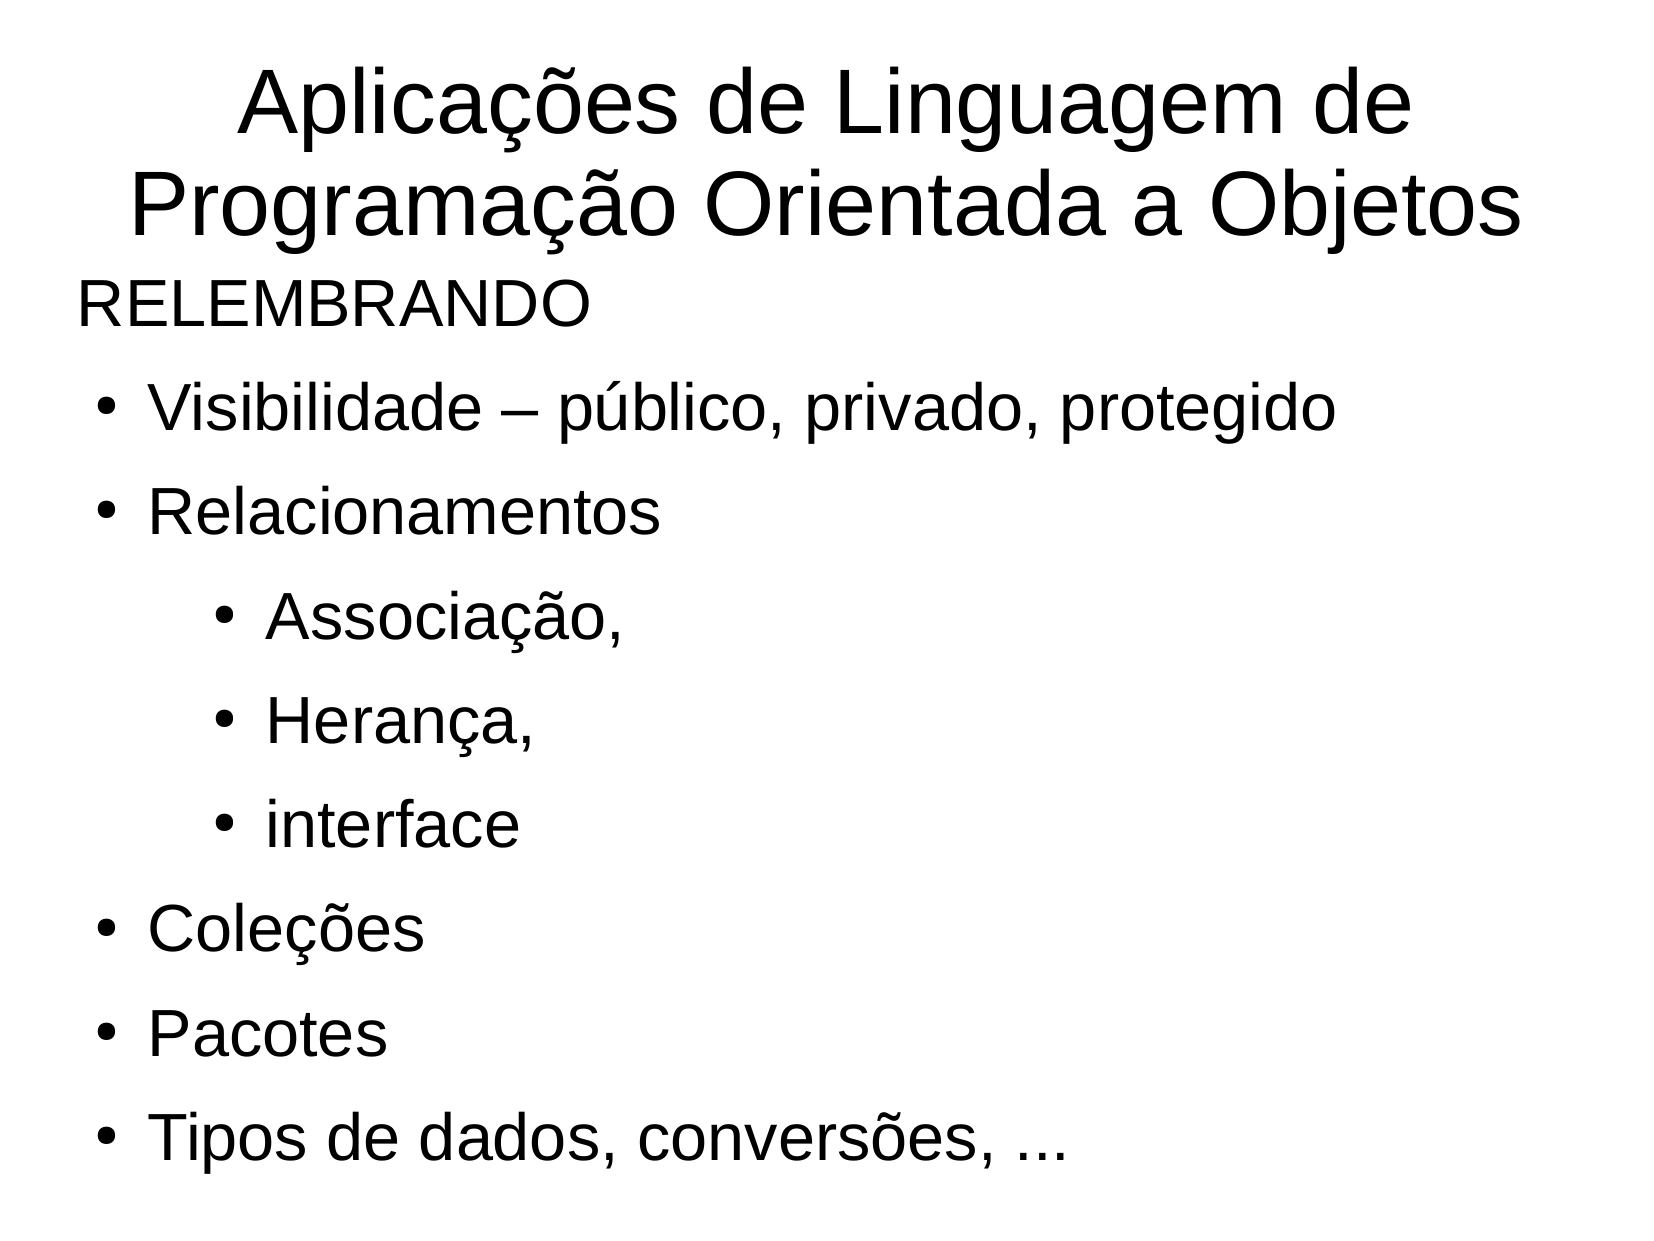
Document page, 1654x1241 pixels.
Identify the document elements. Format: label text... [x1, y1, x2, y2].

title Aplicações de Linguagem de Programação Orientada a Objetos [82, 49, 1571, 257]
list RELEMBRANDO Visibilidade – público, privado, protegido Relacionamentos Associação, Herança, interface Coleções Pacotes Tipos de dados, conversões, ... [76, 265, 1566, 1182]
